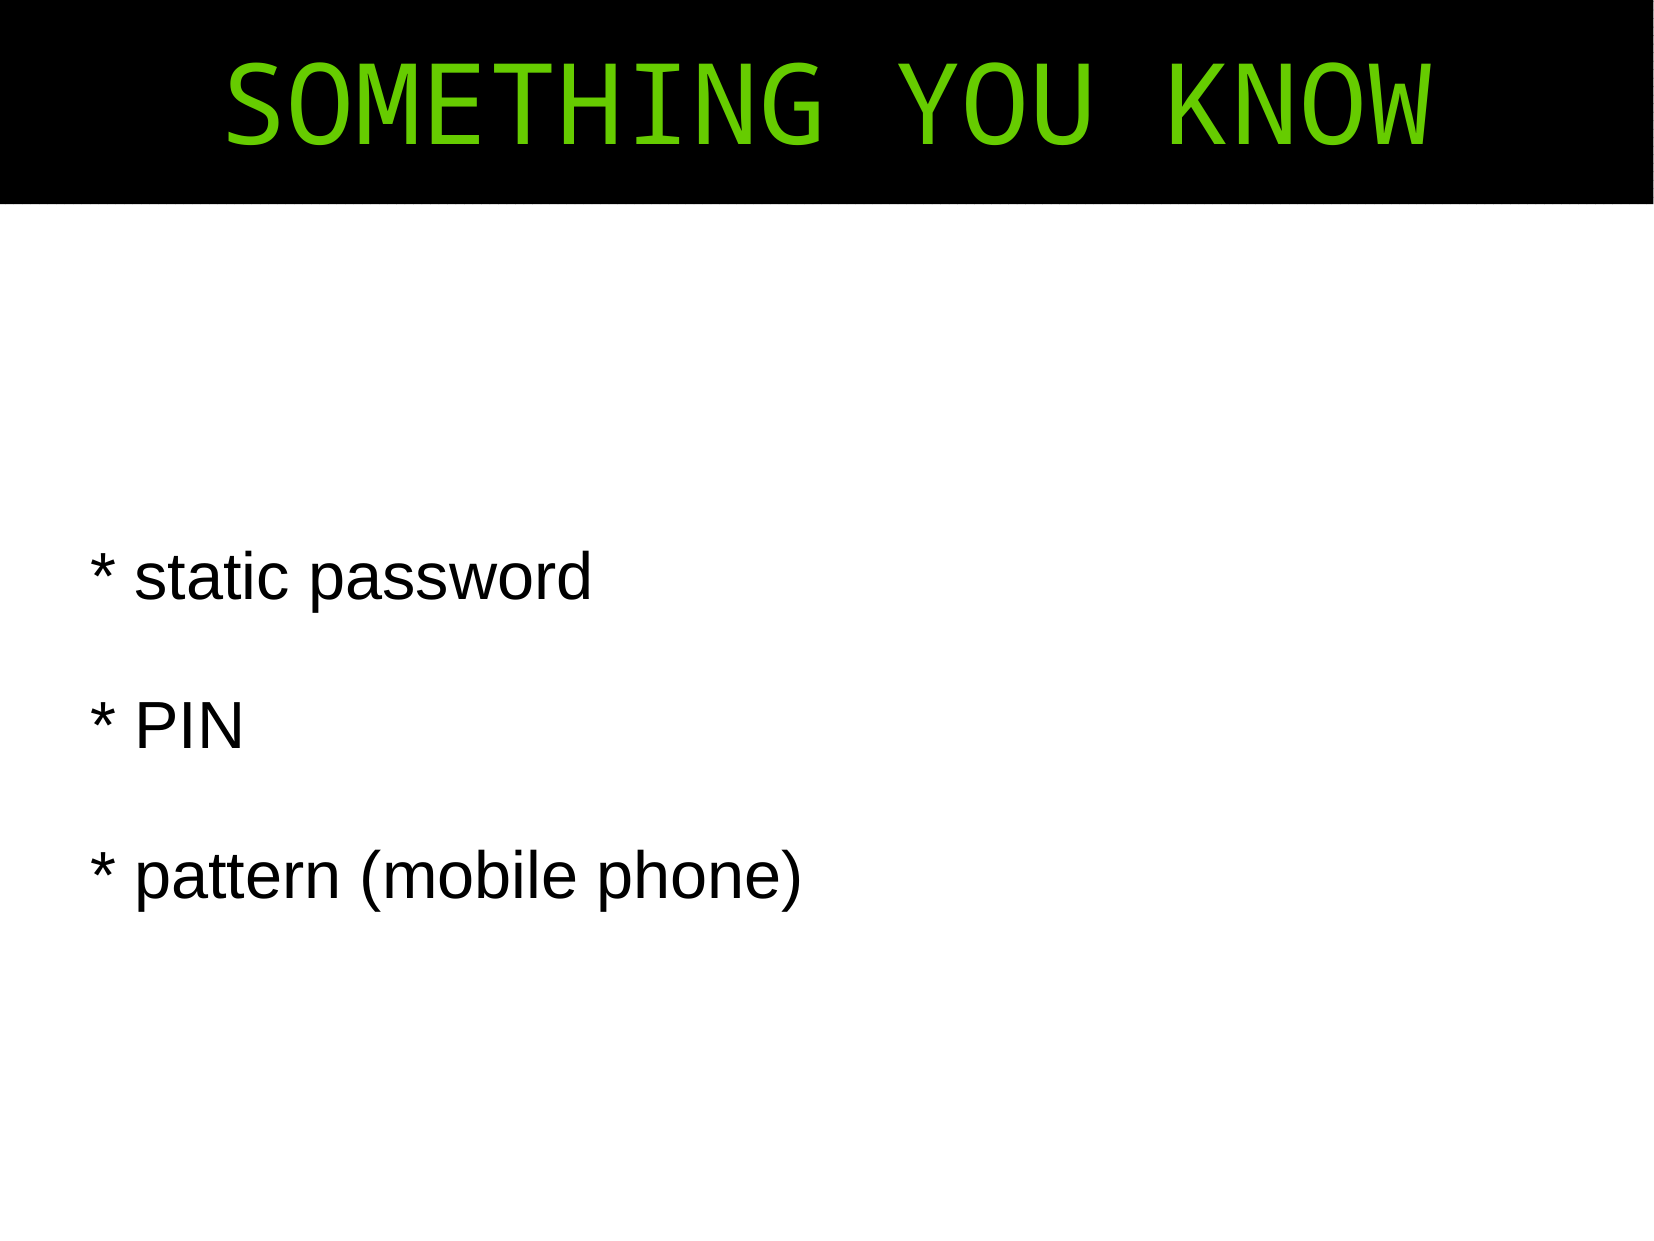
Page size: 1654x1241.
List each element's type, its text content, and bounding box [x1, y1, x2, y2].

subtitle * static password * PIN * pattern (mobile phone) [90, 305, 1561, 1146]
title SOMETHING YOU KNOW [0, 0, 1654, 205]
